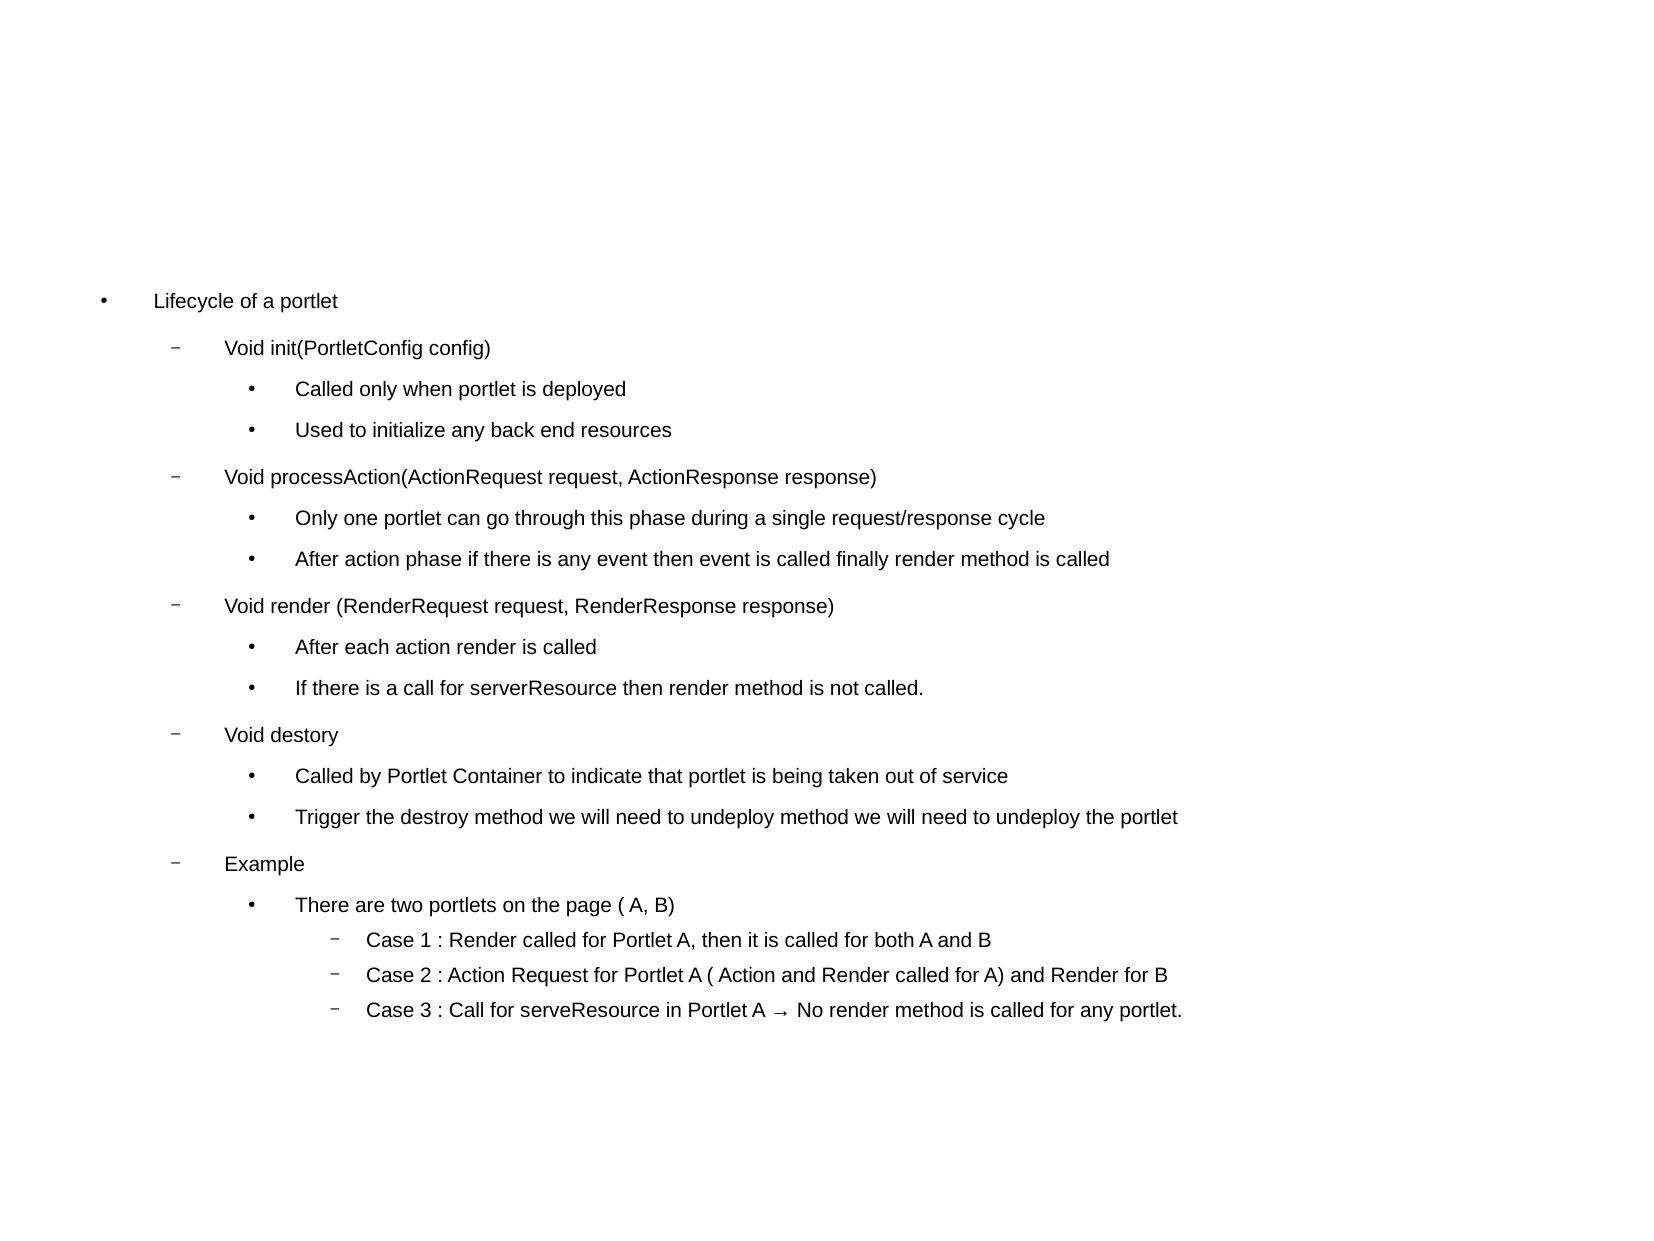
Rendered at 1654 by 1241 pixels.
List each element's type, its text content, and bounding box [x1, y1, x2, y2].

list Lifecycle of a portlet Void init(PortletConfig config) Called only when portlet is deployed Used to initialize any back end resources Void processAction(ActionRequest request, ActionResponse response) Only one portlet can go through this phase during a single request/response cycle After action phase if there is any event then event is called finally render method is called Void render (RenderRequest request, RenderResponse response) After each action render is called If there is a call for serverResource then render method is not called. Void destory Called by Portlet Container to indicate that portlet is being taken out of service Trigger the destroy method we will need to undeploy method we will need to undeploy the portlet Example There are two portlets on the page ( A, B) Case 1 : Render called for Portlet A, then it is called for both A and B Case 2 : Action Request for Portlet A ( Action and Render called for A) and Render for B Case 3 : Call for serveResource in Portlet A → No render method is called for any portlet. [82, 290, 1571, 1171]
